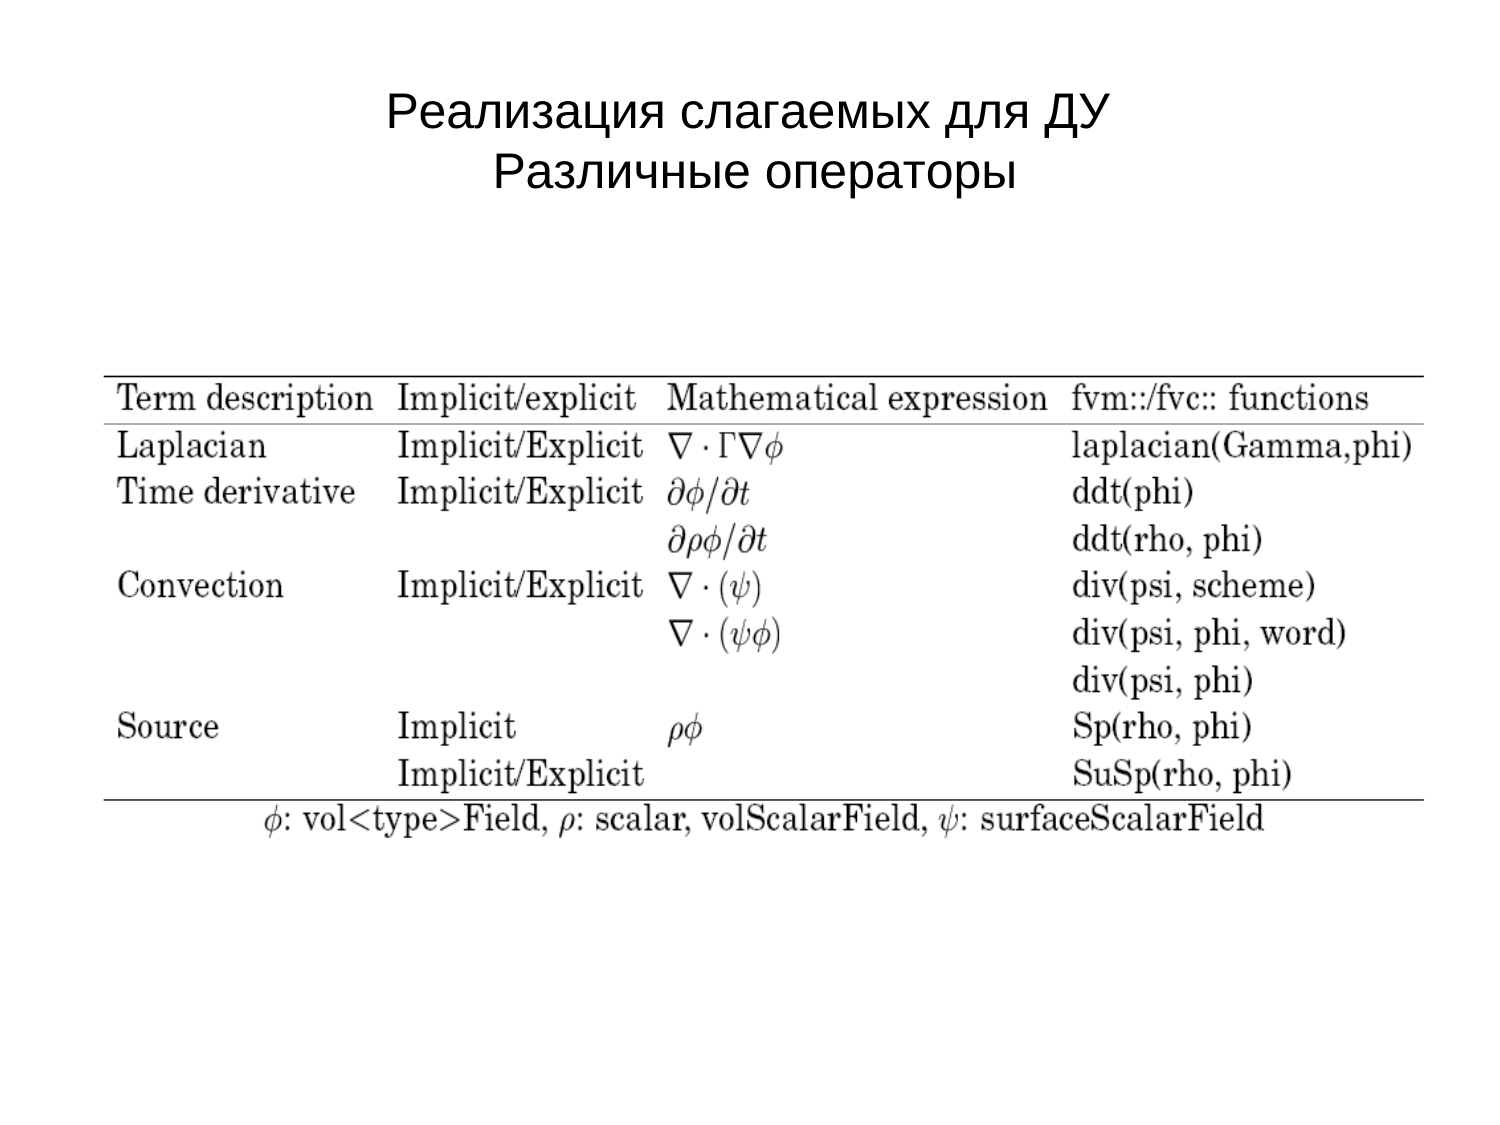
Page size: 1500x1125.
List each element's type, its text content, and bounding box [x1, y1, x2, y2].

picture [88, 373, 1436, 847]
title Реализация слагаемых для ДУ Различные операторы [75, 45, 1436, 232]
